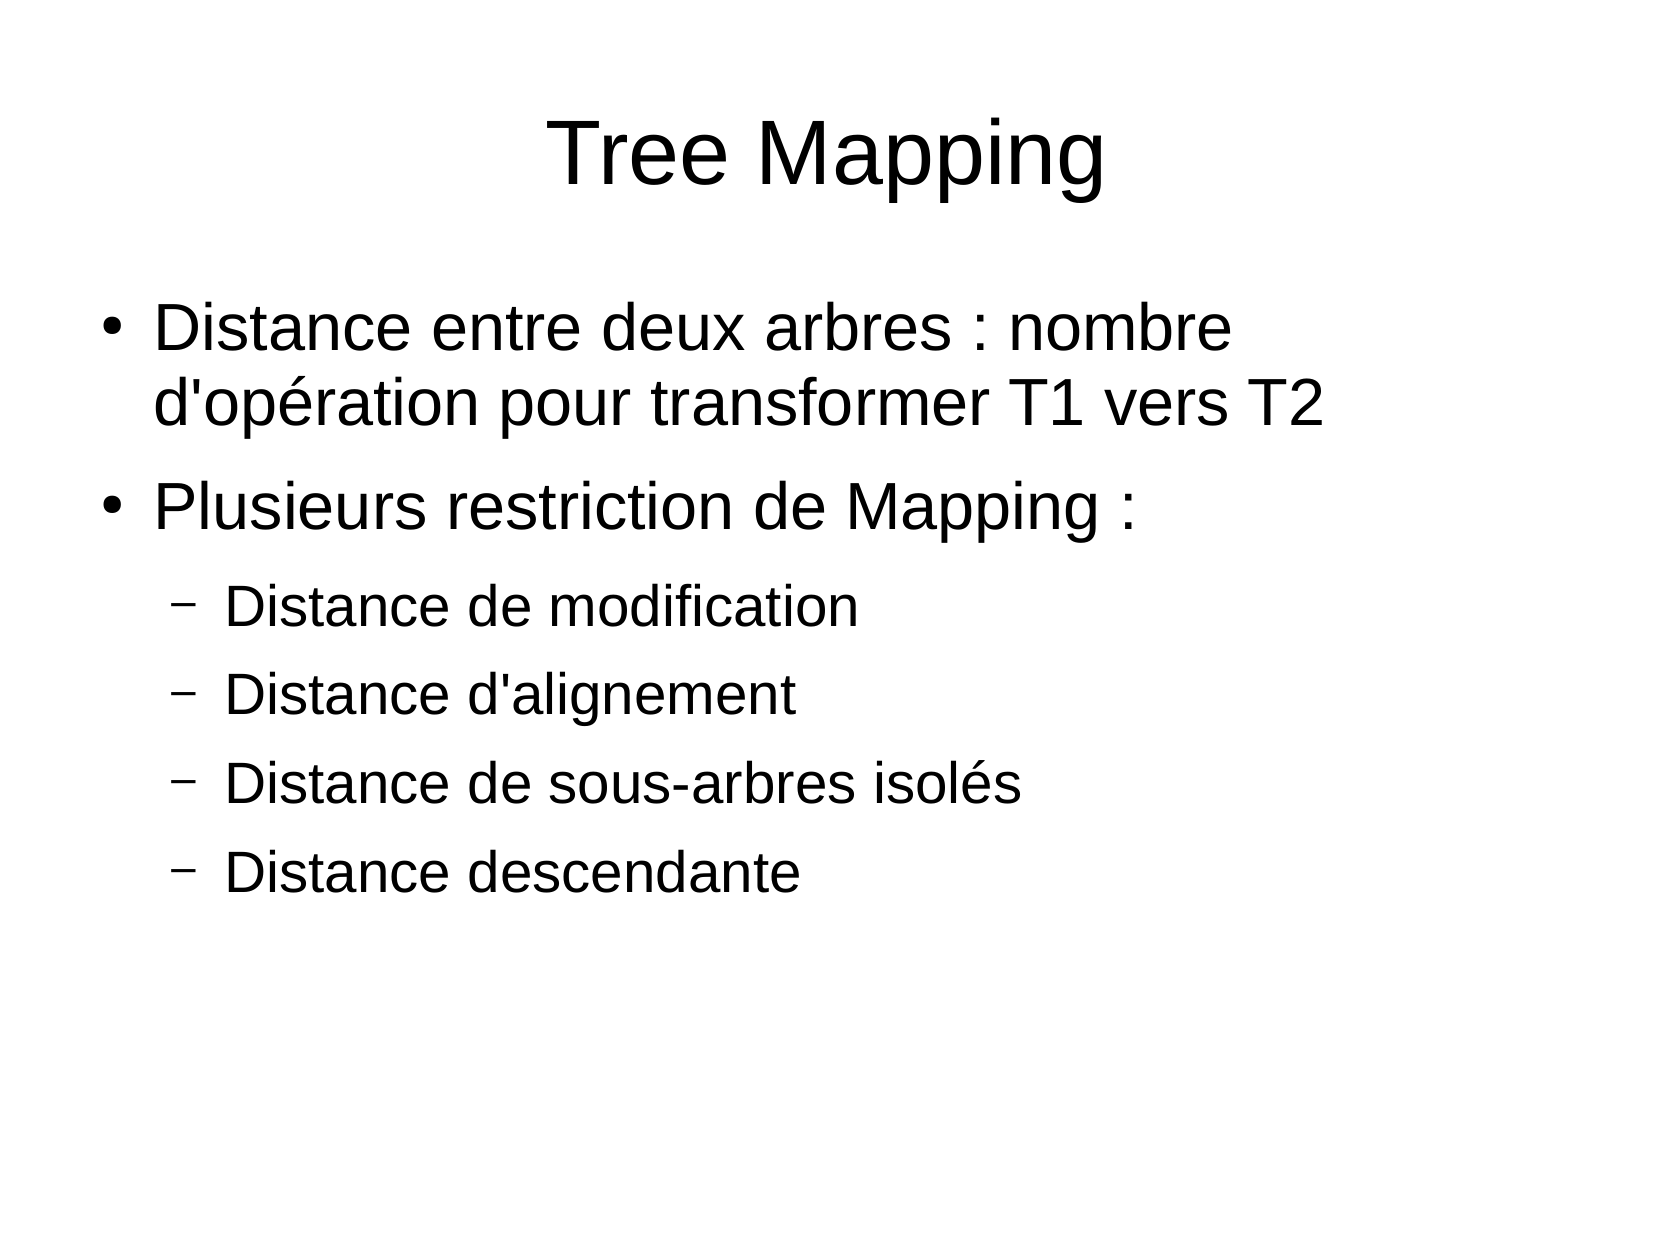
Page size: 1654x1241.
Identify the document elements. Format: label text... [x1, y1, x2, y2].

title Tree Mapping [82, 49, 1571, 257]
list Distance entre deux arbres : nombre d'opération pour transformer T1 vers T2 Plusieurs restriction de Mapping : Distance de modification Distance d'alignement Distance de sous-arbres isolés Distance descendante [82, 290, 1538, 1010]
